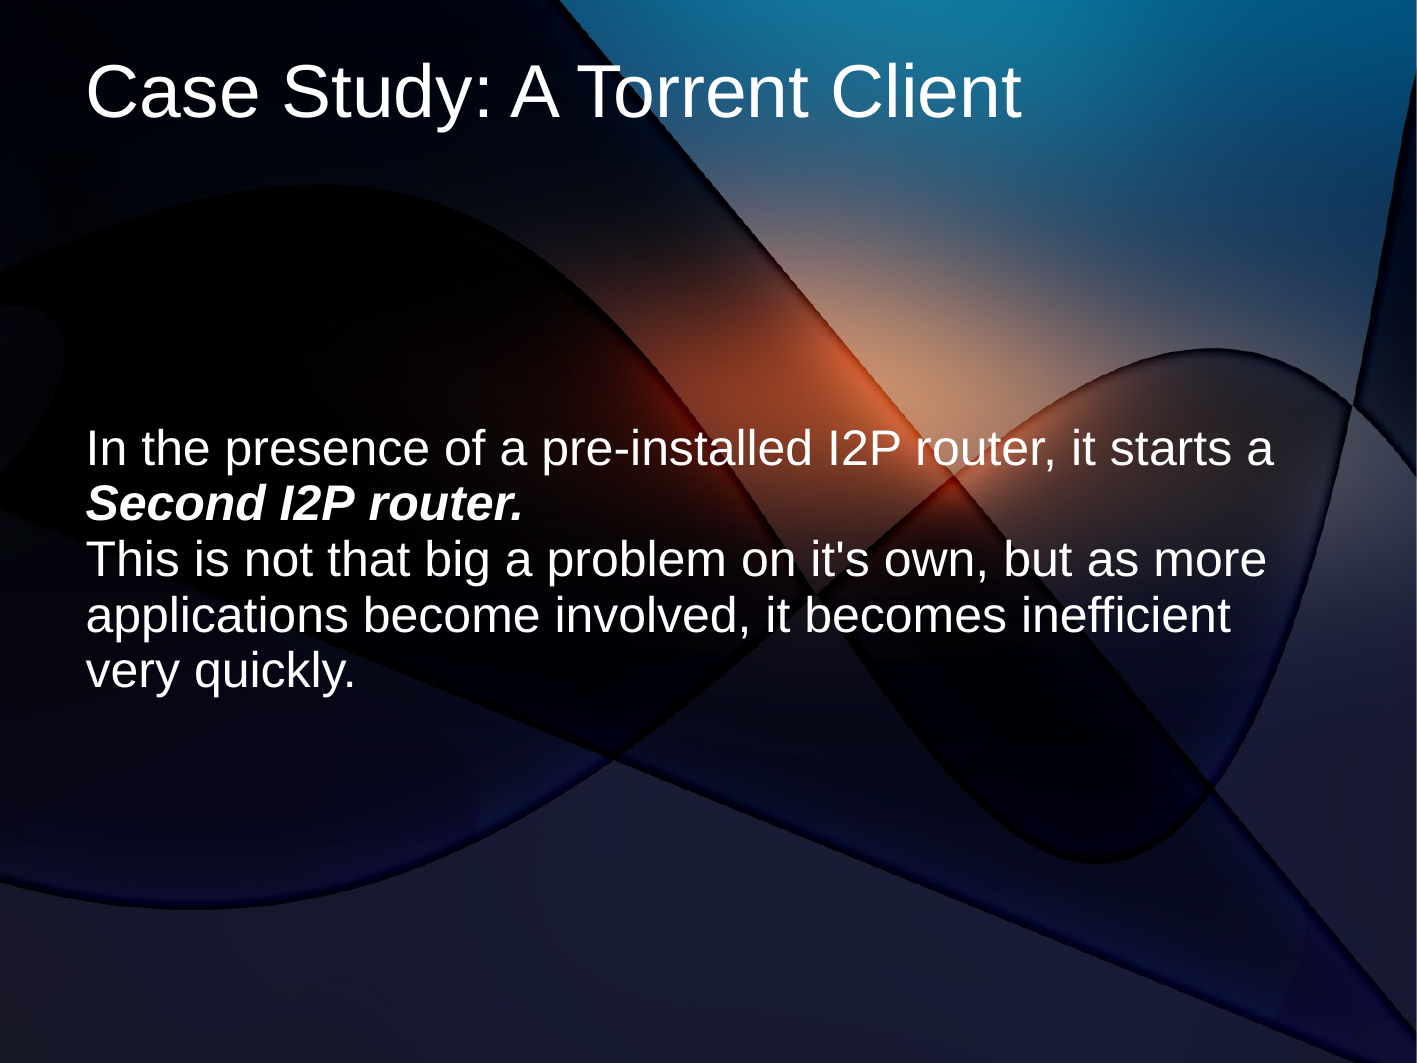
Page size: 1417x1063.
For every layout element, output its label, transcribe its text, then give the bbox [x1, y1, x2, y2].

picture [0, 0, 1417, 1063]
title Case Study: A Torrent Client [70, 42, 1346, 213]
picture [1093, 34, 1099, 42]
subtitle In the presence of a pre-installed I2P router, it starts a Second I2P router. This is not that big a problem on it's own, but as more applications become involved, it becomes inefficient very quickly. [70, 244, 1346, 925]
